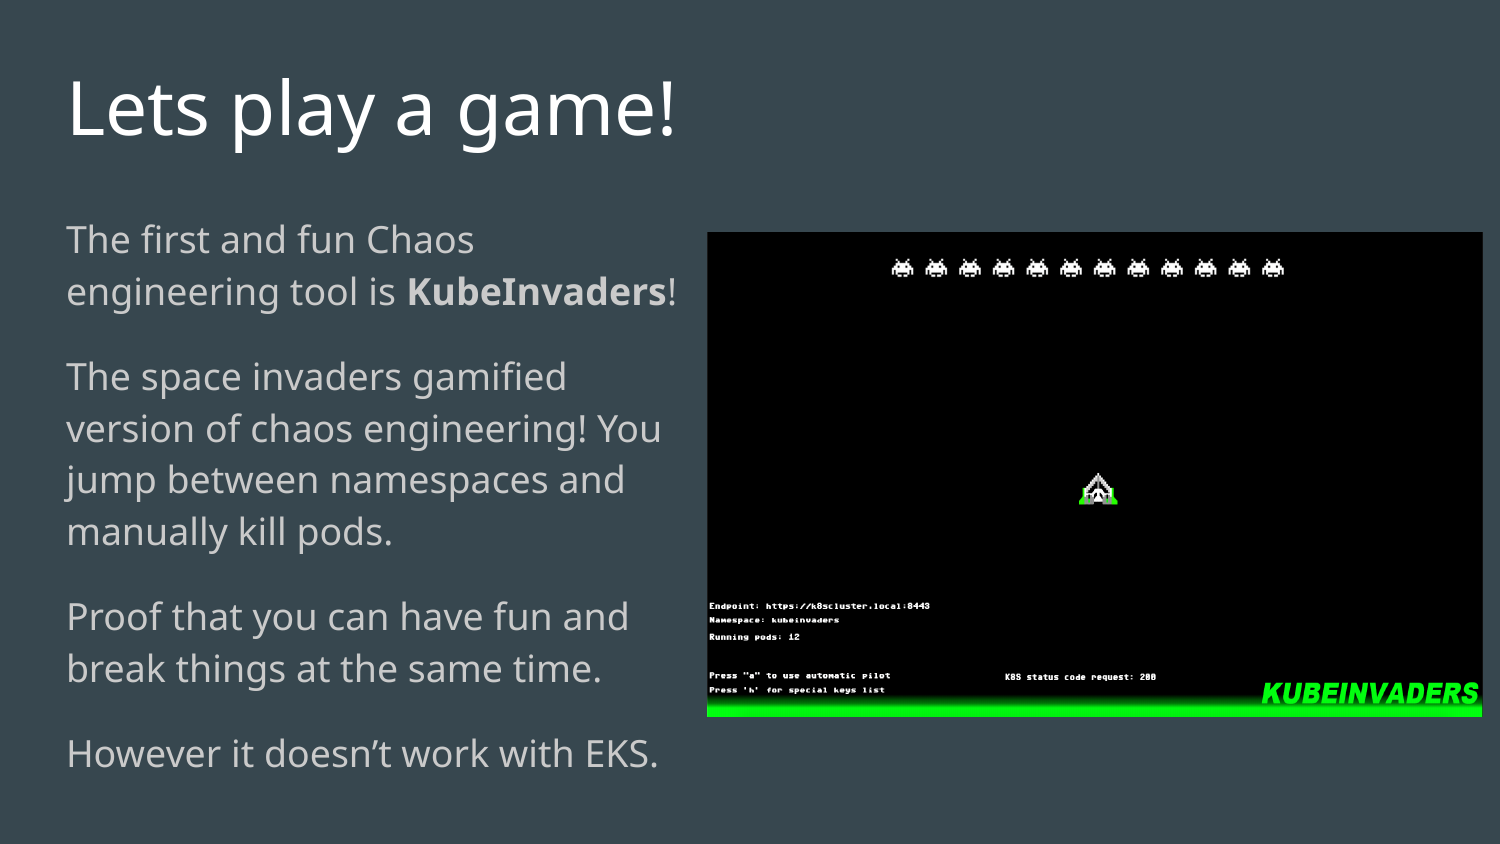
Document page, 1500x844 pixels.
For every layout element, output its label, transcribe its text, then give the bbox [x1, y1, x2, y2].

list The first and fun Chaos engineering tool is KubeInvaders! The space invaders gamified version of chaos engineering! You jump between namespaces and manually kill pods. Proof that you can have fun and break things at the same time. However it doesn’t work with EKS. [51, 194, 708, 755]
picture [707, 232, 1483, 717]
title Lets play a game! [51, 45, 1449, 139]
